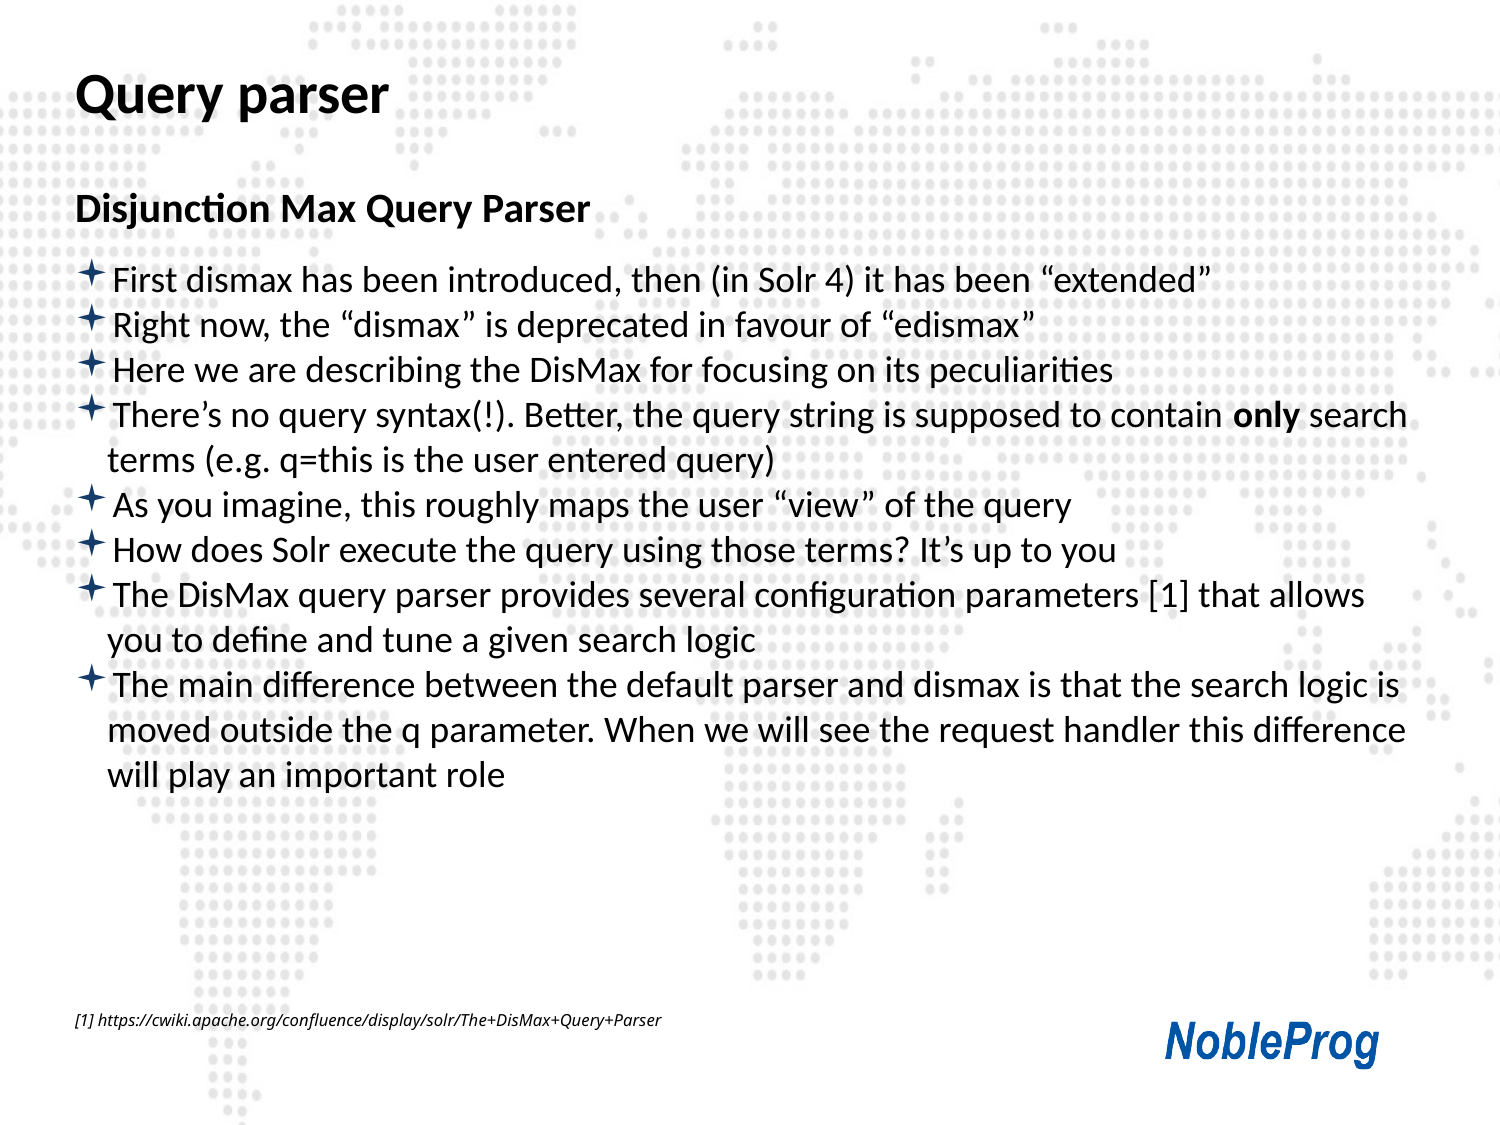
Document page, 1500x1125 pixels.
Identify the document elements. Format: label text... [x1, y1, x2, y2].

text_box Query parser [75, 55, 1425, 180]
text_box First dismax has been introduced, then (in Solr 4) it has been “extended” Right now, the “dismax” is deprecated in favour of “edismax” Here we are describing the DisMax for focusing on its peculiarities There’s no query syntax(!). Better, the query string is supposed to contain only search terms (e.g. q=this is the user entered query) As you imagine, this roughly maps the user “view” of the query How does Solr execute the query using those terms? It’s up to you The DisMax query parser provides several configuration parameters [1] that allows you to define and tune a given search logic The main difference between the default parser and dismax is that the search logic is moved outside the q parameter. When we will see the request handler this difference will play an important role [1] https://cwiki.apache.org/confluence/display/solr/The+DisMax+Query+Parser [75, 255, 1425, 906]
text_box Disjunction Max Query Parser [75, 180, 1425, 255]
picture [0, 0, 1500, 1125]
